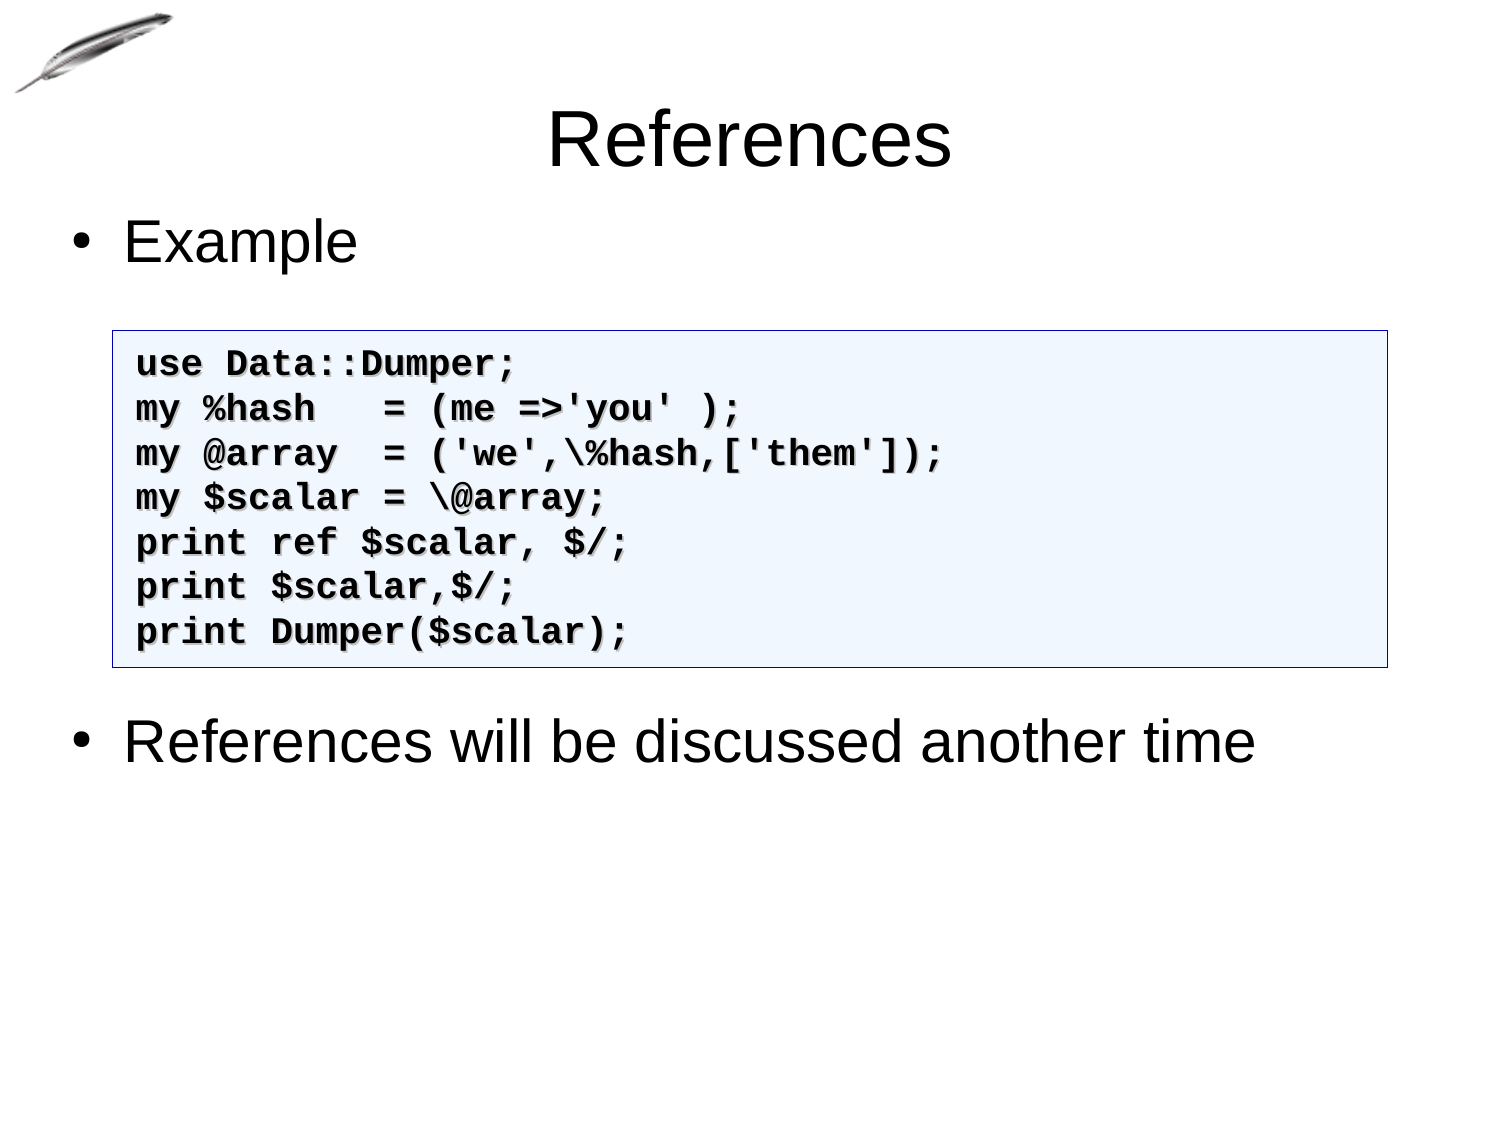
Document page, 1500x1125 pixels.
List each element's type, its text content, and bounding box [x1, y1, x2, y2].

text_box use Data::Dumper; my %hash = (me =>'you' ); my @array = ('we',\%hash,['them']); my $scalar = \@array; print ref $scalar, $/; print $scalar,$/; print Dumper($scalar); [111, 330, 1388, 667]
list Example References will be discussed another time [53, 207, 1447, 1084]
title References [75, 44, 1425, 207]
picture [11, 11, 179, 95]
